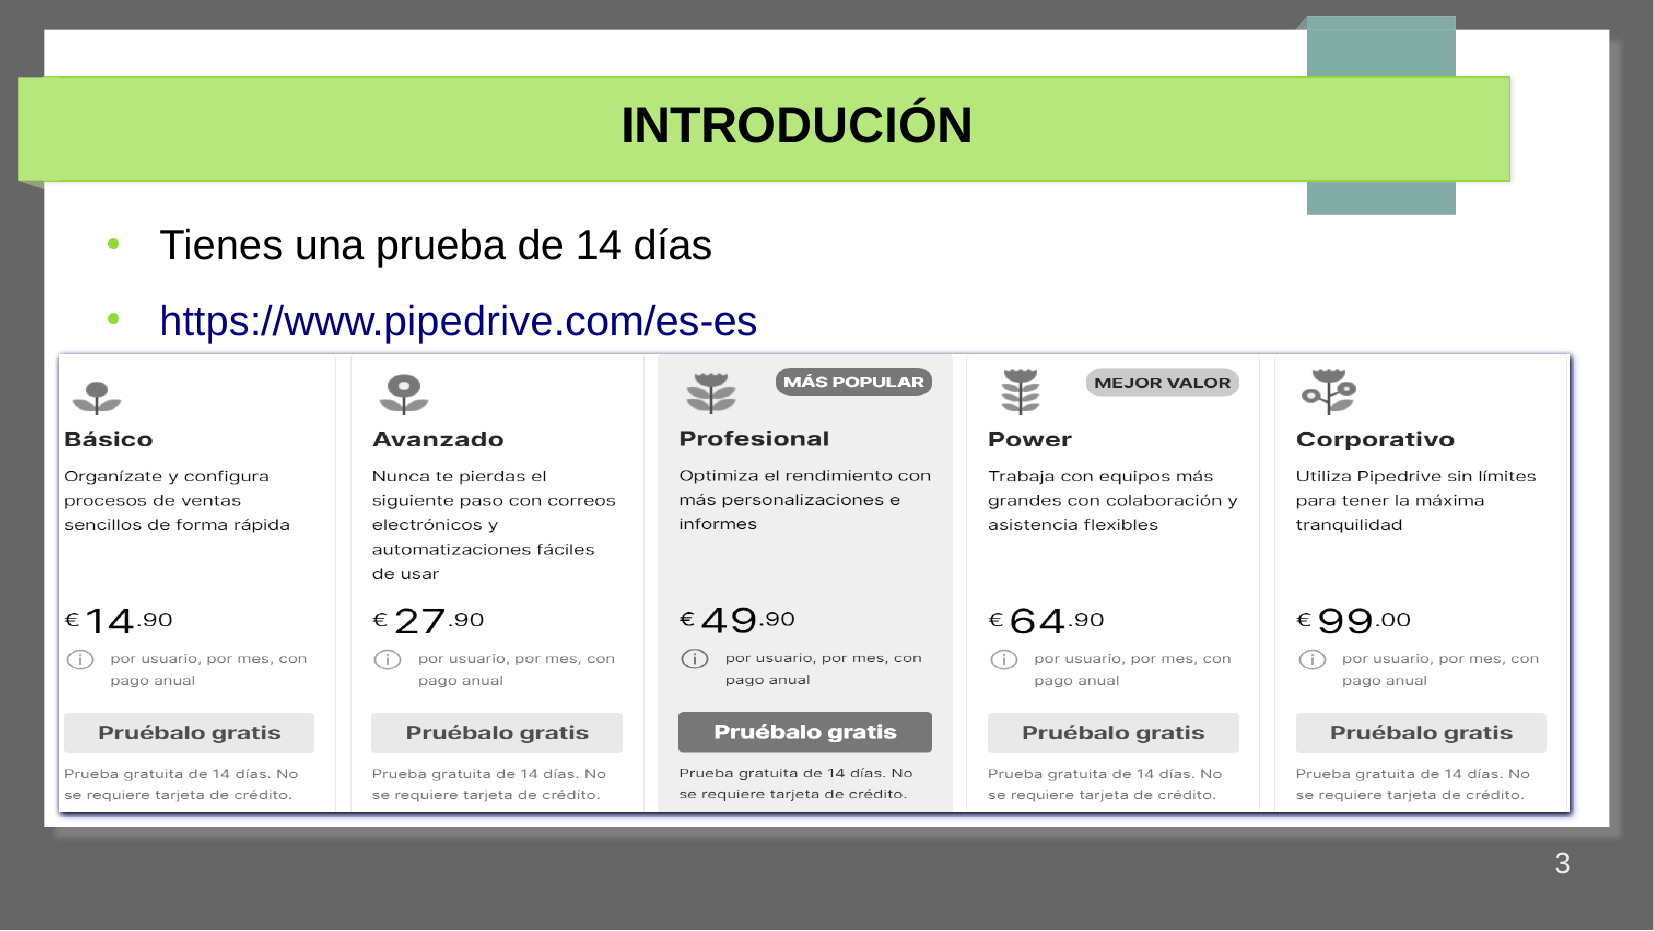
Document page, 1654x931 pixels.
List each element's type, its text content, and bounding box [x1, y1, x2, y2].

picture [59, 354, 1570, 813]
list Tienes una prueba de 14 días https://www.pipedrive.com/es-es [88, 221, 1565, 349]
title INTRODUCIÓN [88, 73, 1506, 178]
